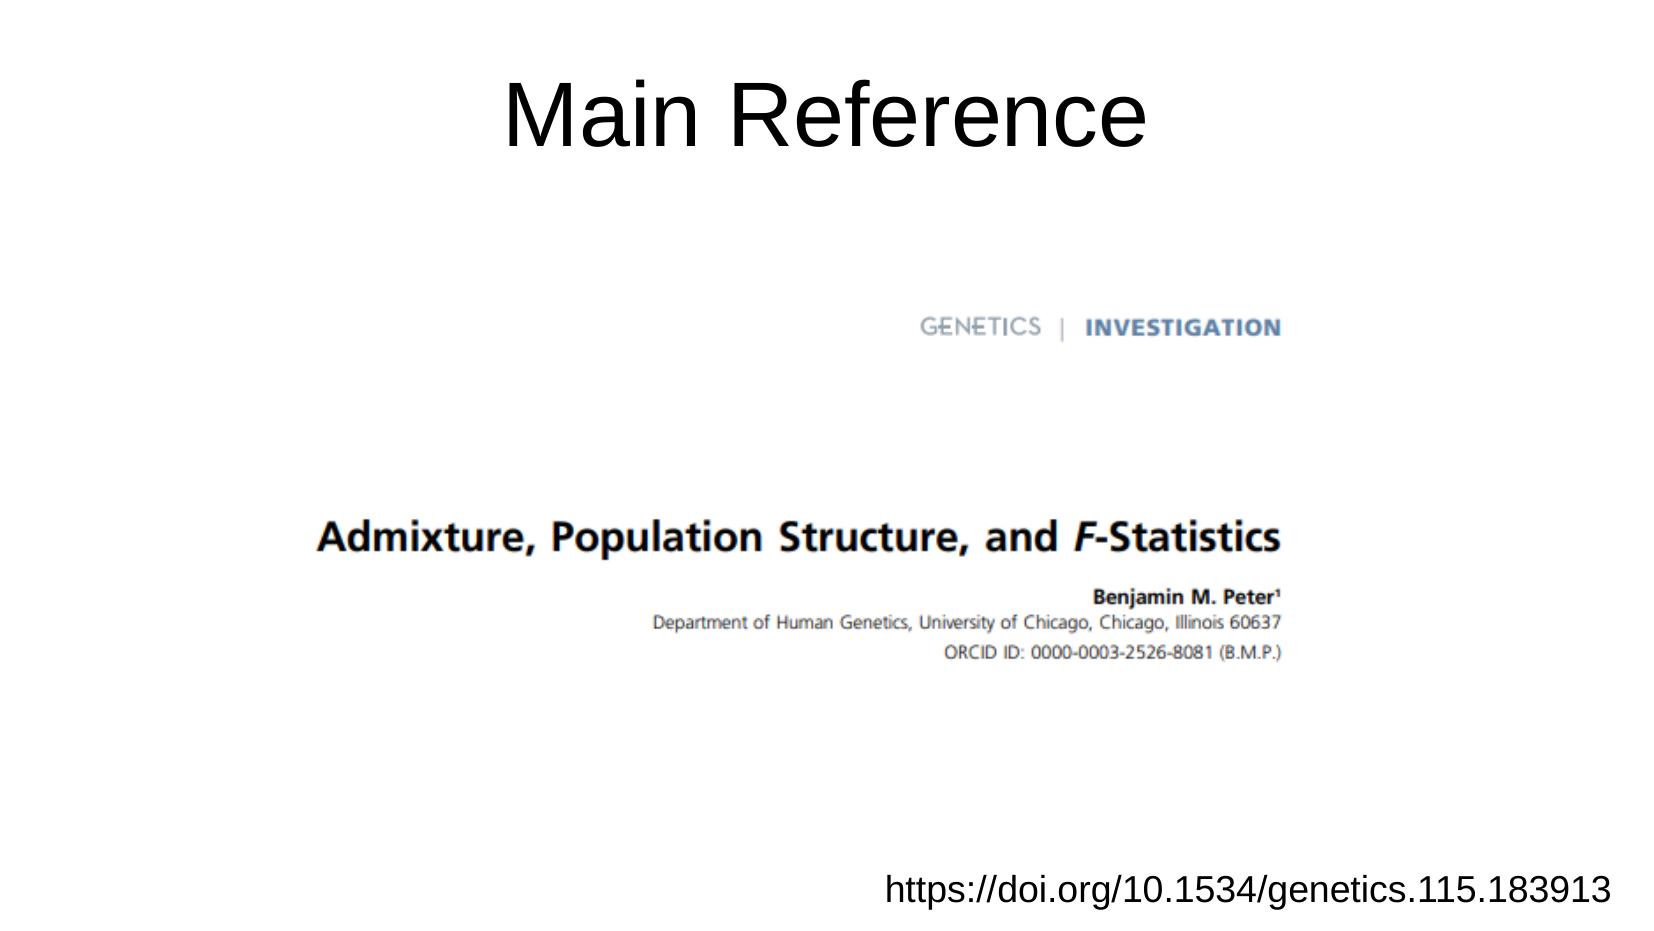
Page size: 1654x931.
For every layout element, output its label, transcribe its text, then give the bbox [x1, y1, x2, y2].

title Main Reference [82, 37, 1571, 193]
picture [285, 299, 1291, 676]
text_box https://doi.org/10.1534/genetics.115.183913 [870, 861, 1654, 931]
